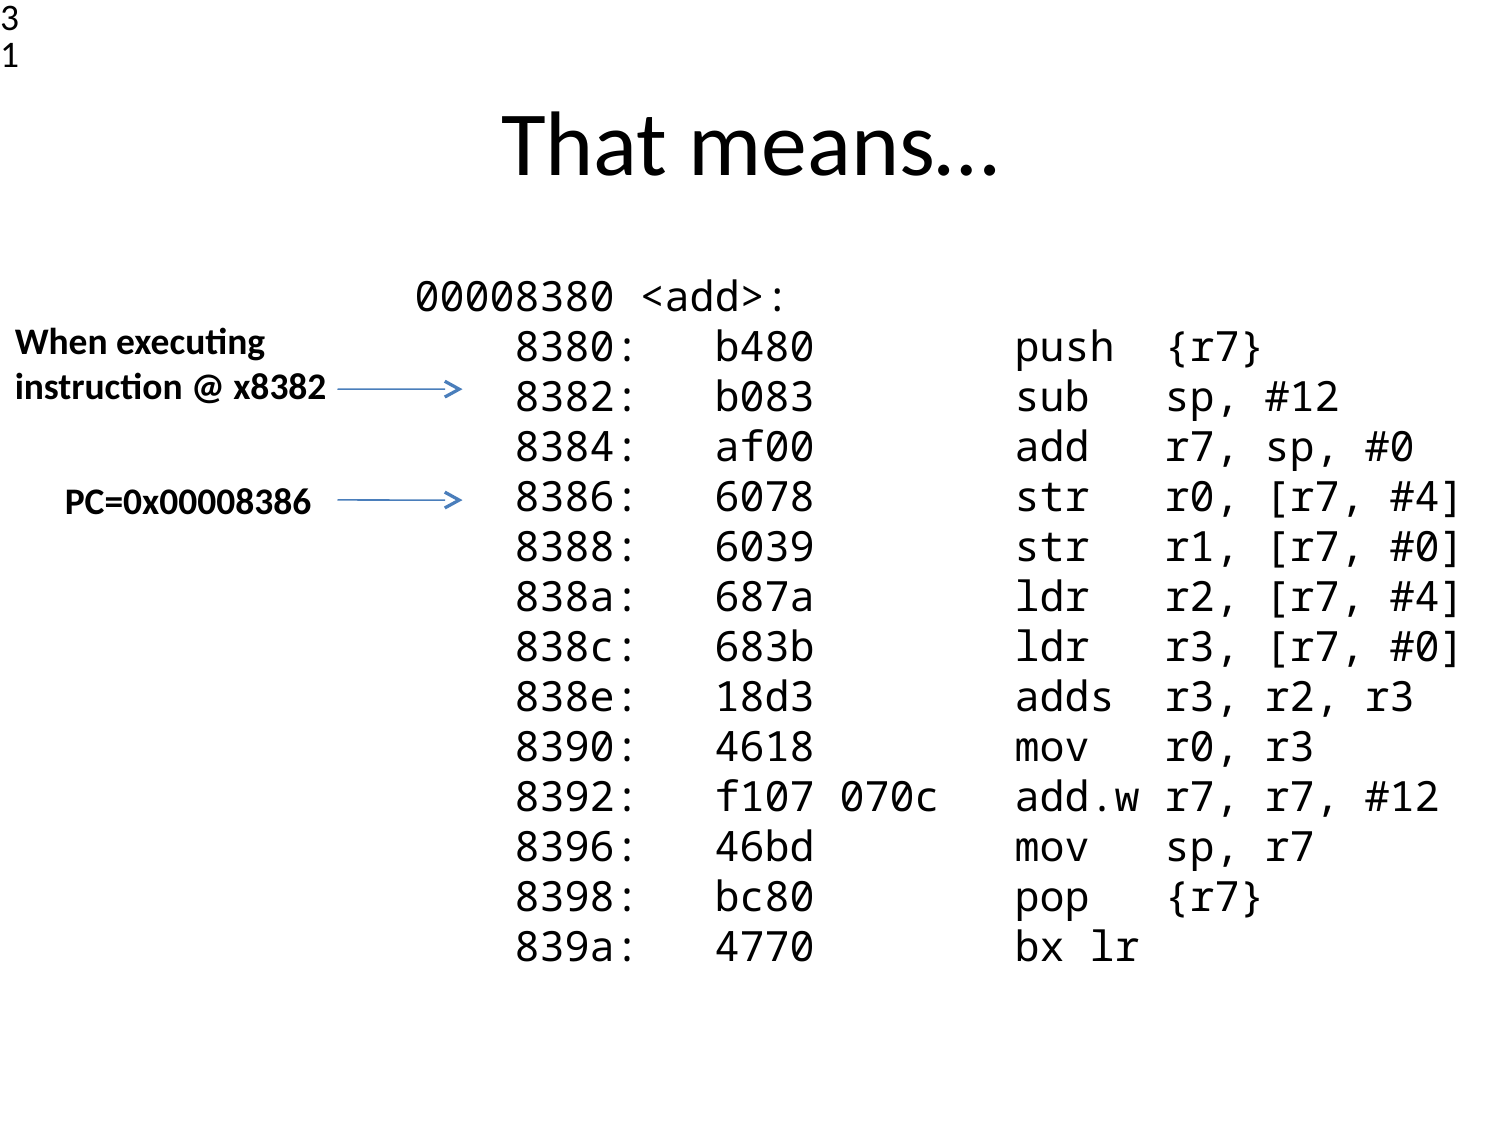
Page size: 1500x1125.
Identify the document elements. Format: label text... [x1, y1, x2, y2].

text_box PC=0x00008386 [49, 469, 338, 530]
title That means… [75, 45, 1425, 233]
text_box When executing instruction @ x8382 [0, 310, 350, 415]
text_box 00008380 <add>: 8380: b480 push {r7} 8382: b083 sub sp, #12 8384: af00 add r7, sp, #0 8386: 6078 str r0, [r7, #4] 8388: 6039 str r1, [r7, #0] 838a: 687a ldr r2, [r7, #4] 838c: 683b ldr r3, [r7, #0] 838e: 18d3 adds r3, r2, r3 8390: 4618 mov r0, r3 8392: f107 070c add.w r7, r7, #12 8396: 46bd mov sp, r7 8398: bc80 pop {r7} 839a: 4770 bx lr [399, 212, 1500, 978]
